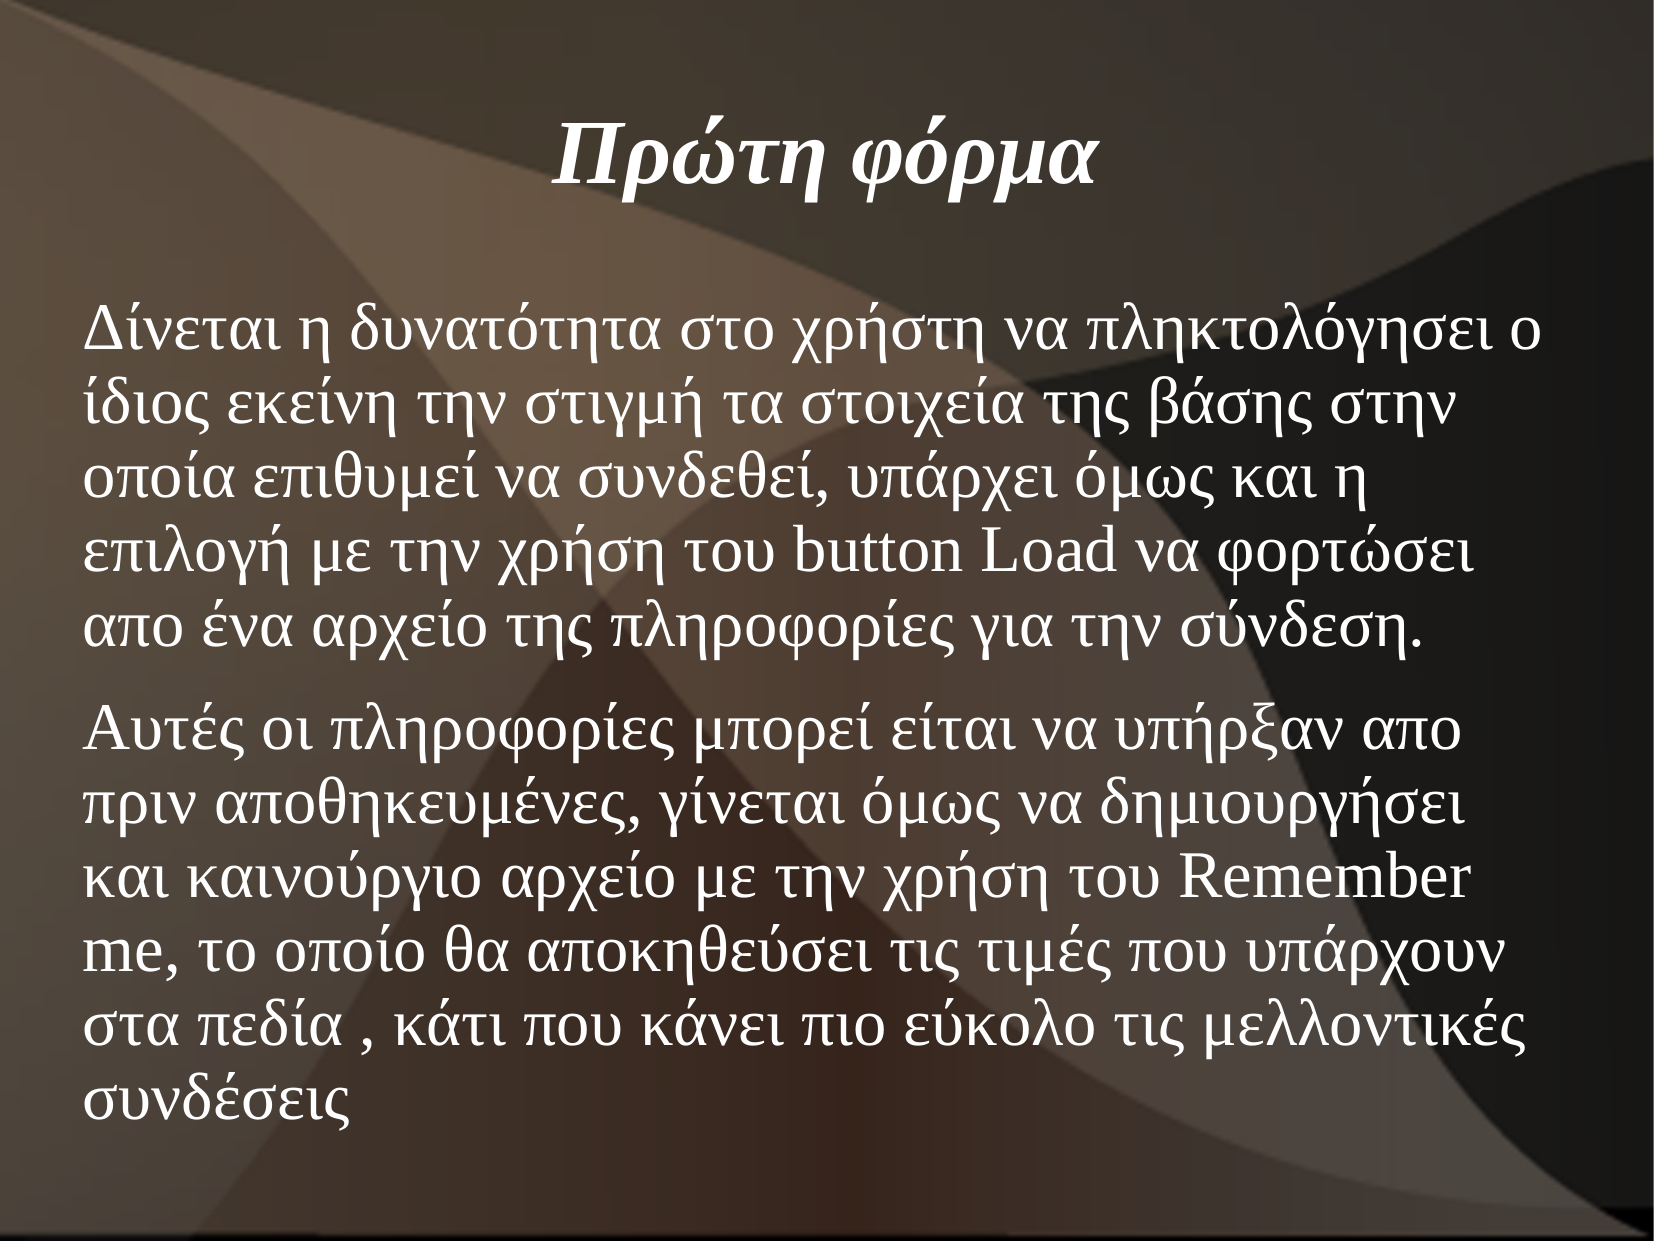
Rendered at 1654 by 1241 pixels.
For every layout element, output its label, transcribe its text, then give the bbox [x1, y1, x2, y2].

picture [0, 0, 1654, 1241]
title Πρώτη φόρμα [82, 49, 1571, 257]
list Δίνεται η δυνατότητα στο χρήστη να πληκτολόγησει ο ίδιος εκείνη την στιγμή τα στοιχεία της βάσης στην οποία επιθυμεί να συνδεθεί, υπάρχει όμως και η επιλογή με την χρήση του button Load να φορτώσει απο ένα αρχείο της πληροφορίες για την σύνδεση. Αυτές οι πληροφορίες μπορεί είται να υπήρξαν απο πριν αποθηκευμένες, γίνεται όμως να δημιουργήσει και καινούργιο αρχείο με την χρήση του Remember me, το οποίο θα αποκηθεύσει τις τιμές που υπάρχουν στα πεδία , κάτι που κάνει πιο εύκολο τις μελλοντικές συνδέσεις [82, 290, 1571, 1135]
